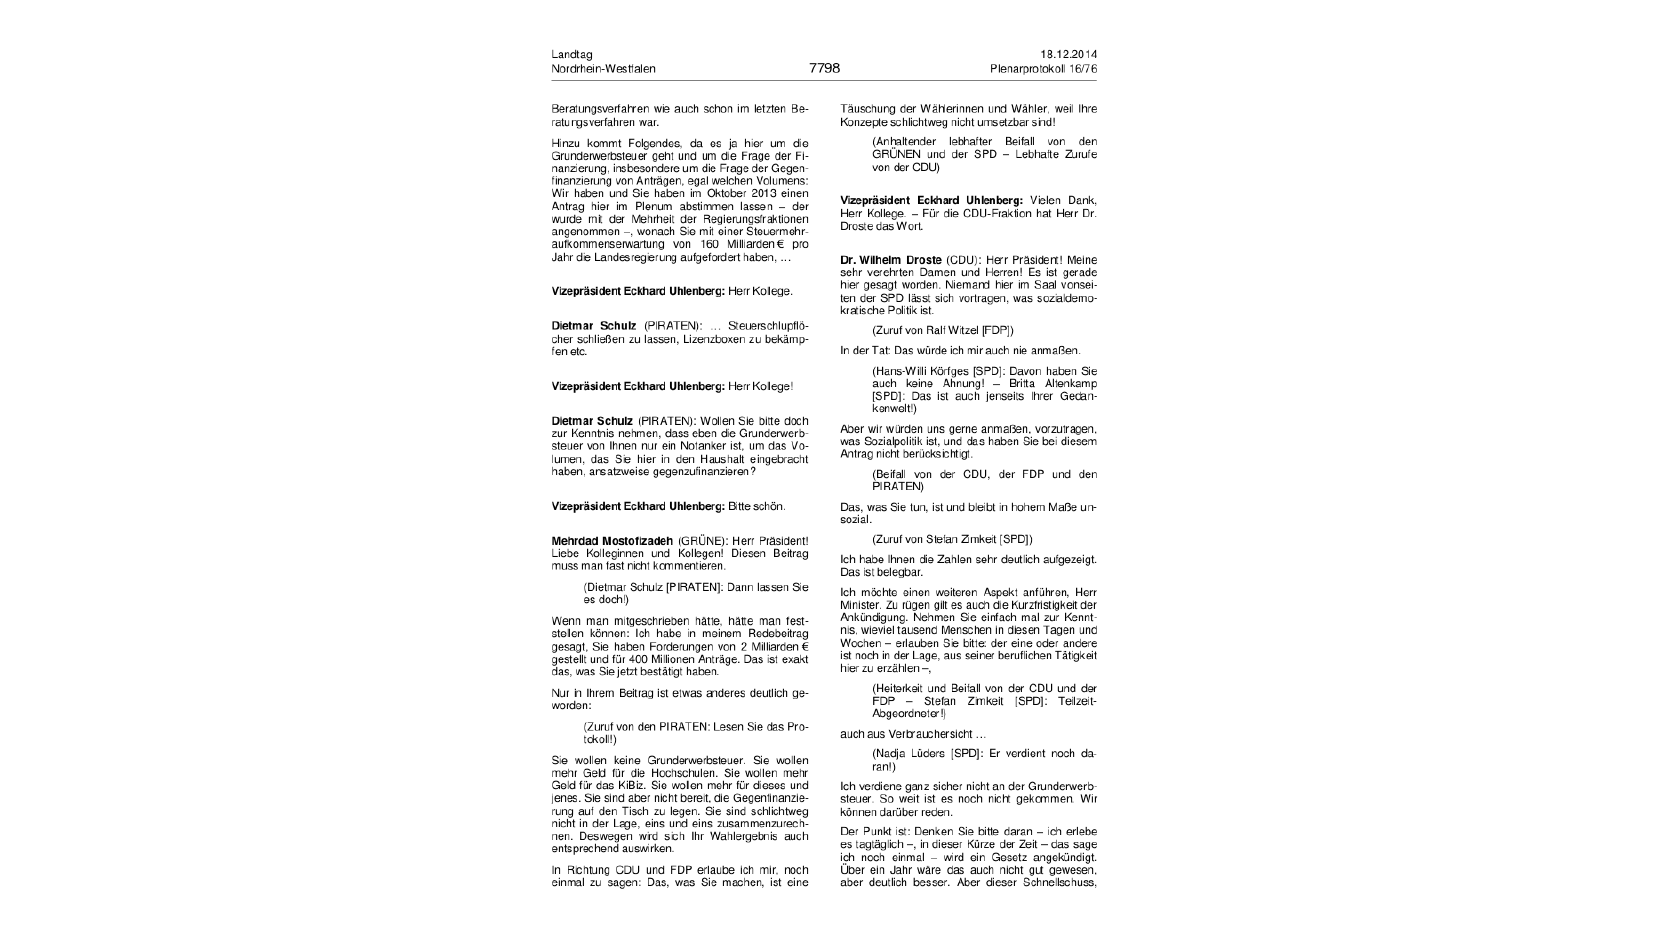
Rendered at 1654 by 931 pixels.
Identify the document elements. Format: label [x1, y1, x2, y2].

picture [497, 0, 1160, 931]
